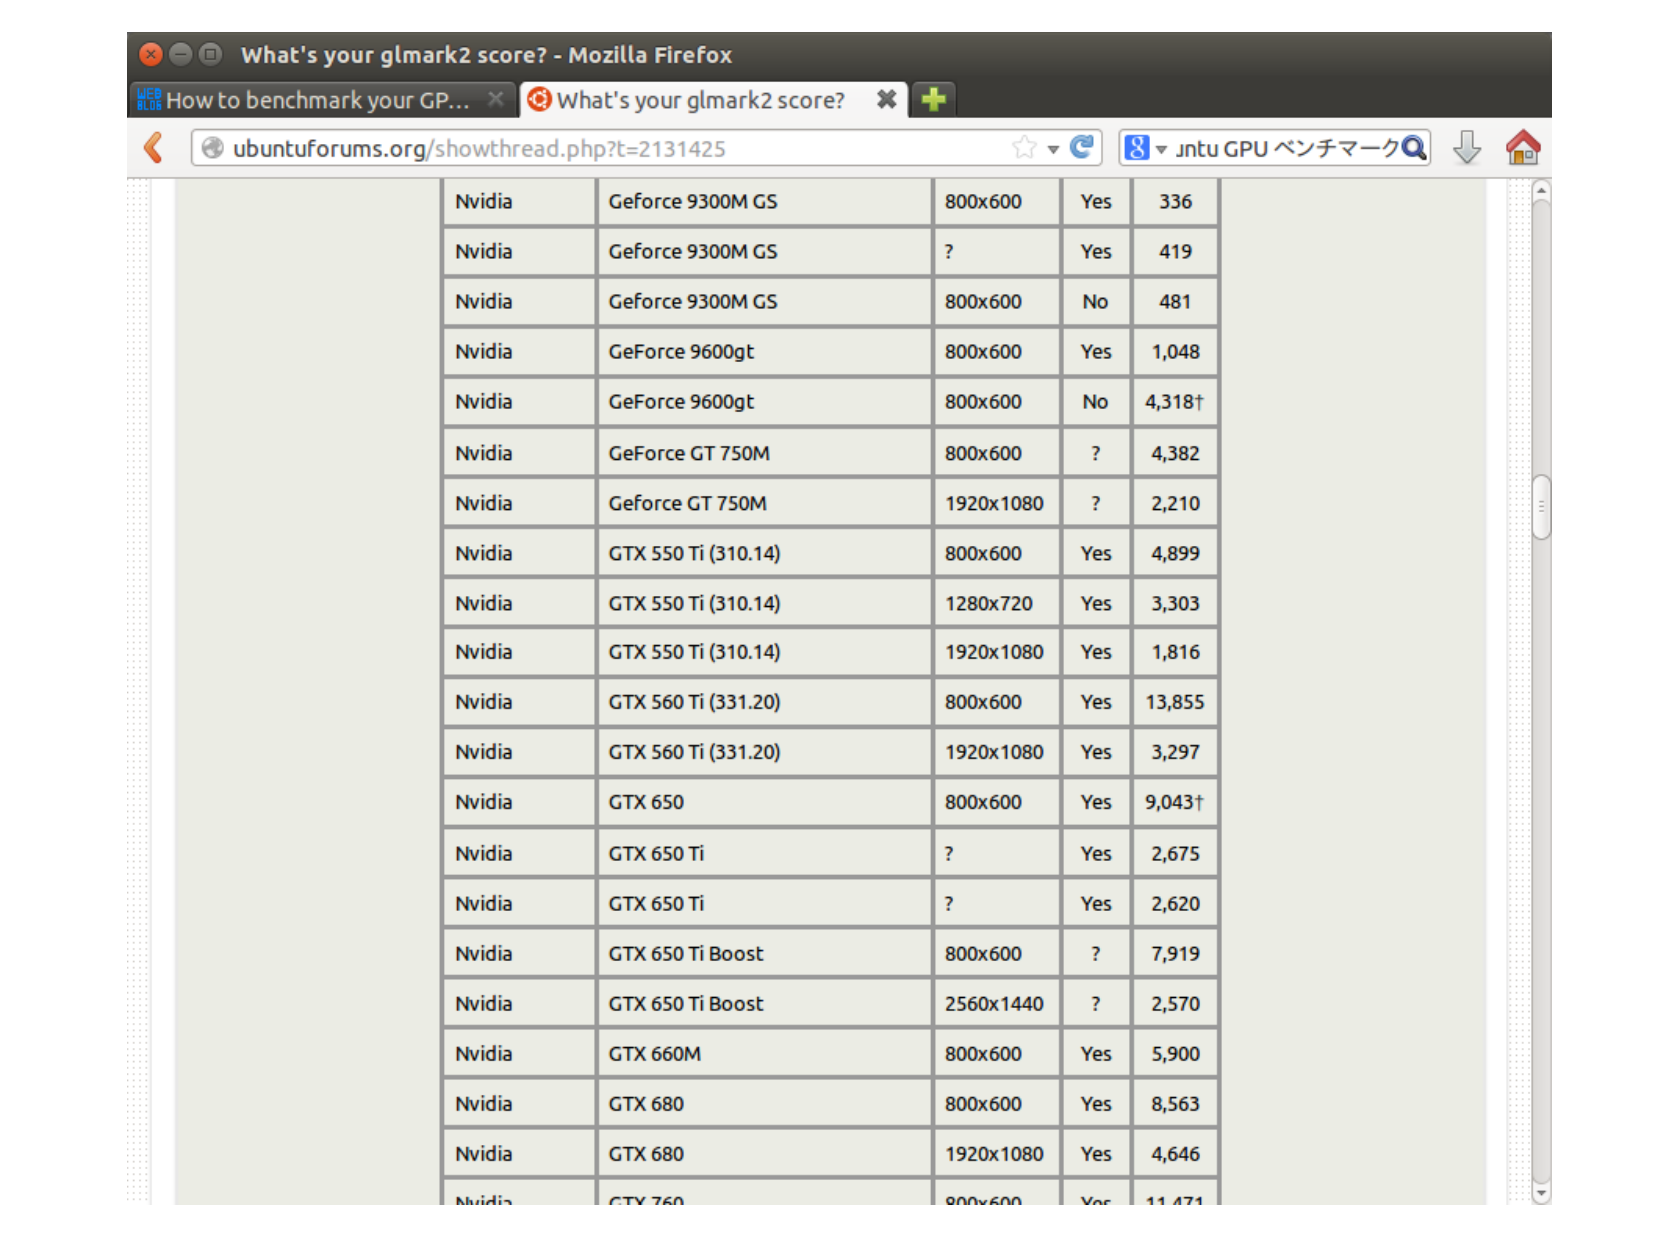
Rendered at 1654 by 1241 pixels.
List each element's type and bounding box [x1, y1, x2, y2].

picture [127, 32, 1552, 1205]
